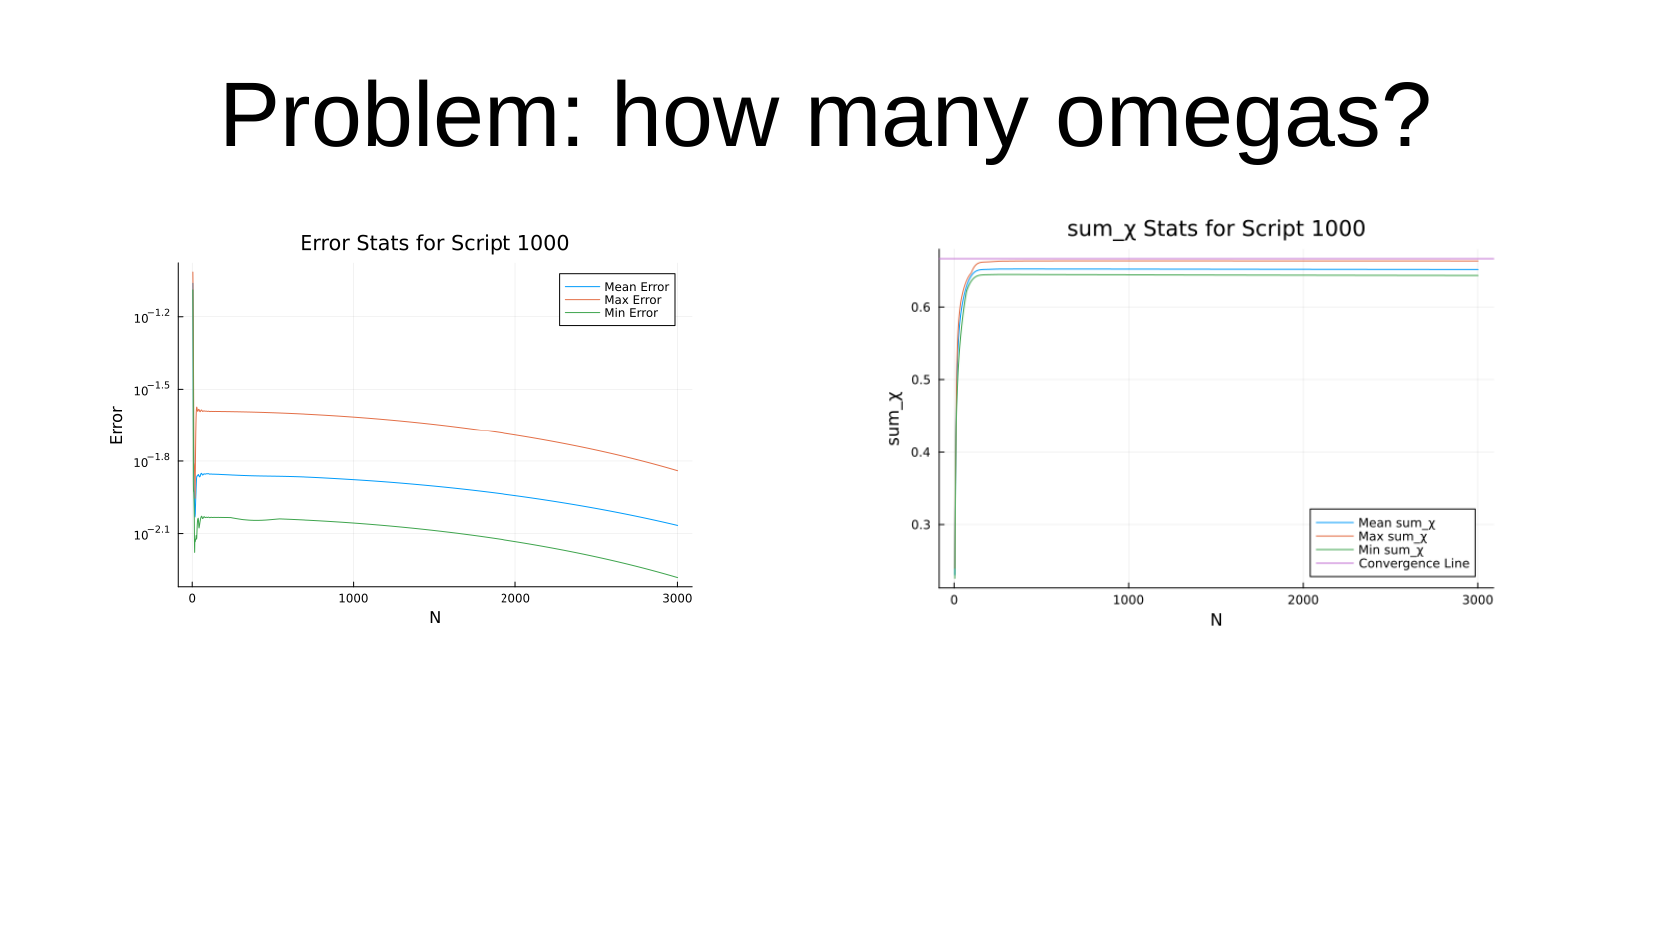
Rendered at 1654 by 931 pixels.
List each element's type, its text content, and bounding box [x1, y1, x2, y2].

picture [106, 232, 709, 630]
title Problem: how many omegas? [82, 37, 1571, 193]
picture [878, 217, 1506, 636]
